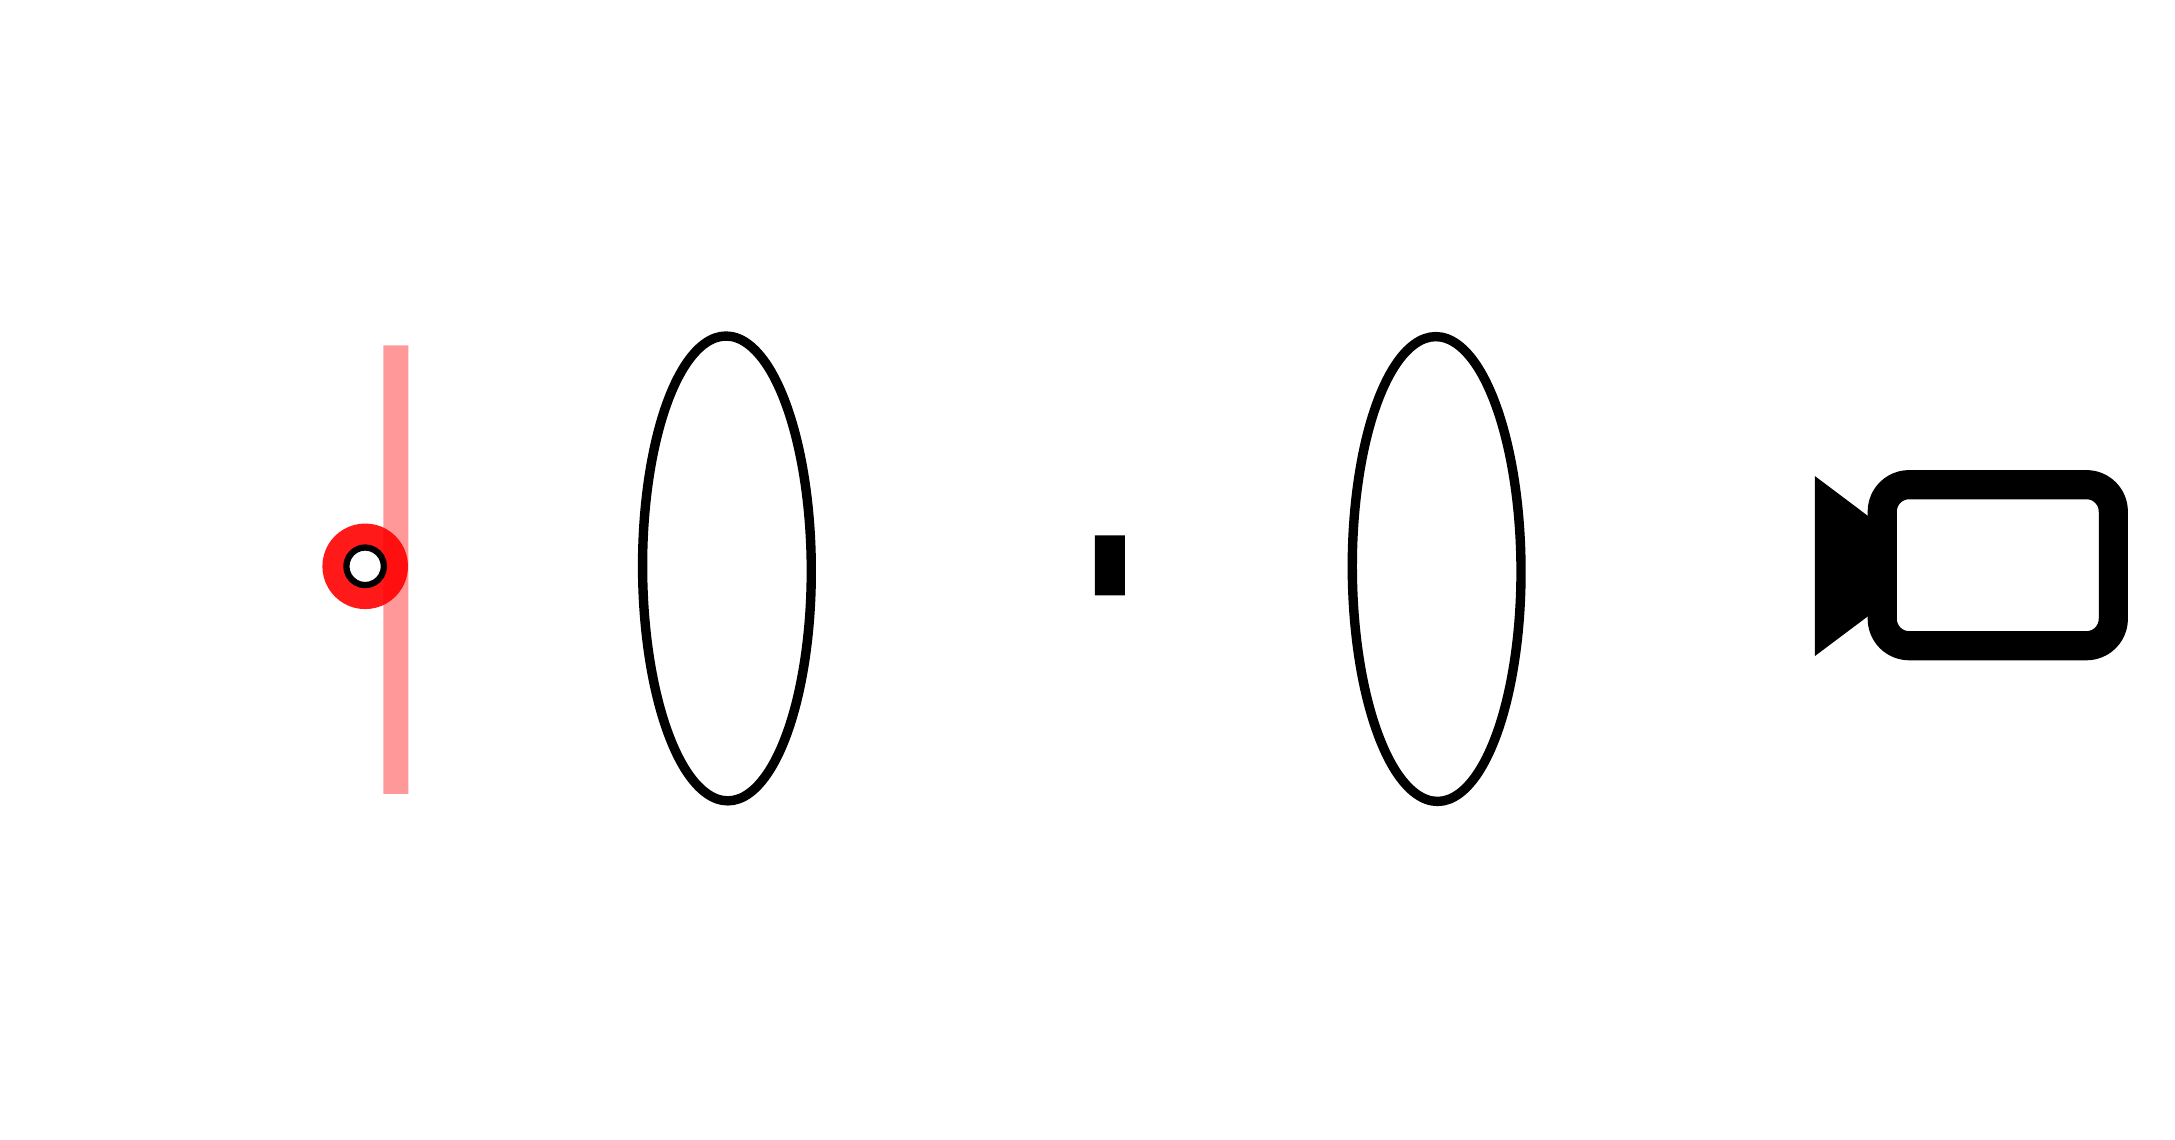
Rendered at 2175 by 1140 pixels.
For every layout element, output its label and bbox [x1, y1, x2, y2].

text_box [322, 523, 409, 610]
text_box [1094, 535, 1125, 596]
text_box [642, 336, 812, 801]
text_box [1882, 484, 2114, 646]
text_box [1352, 336, 1522, 802]
text_box [1814, 476, 1875, 657]
